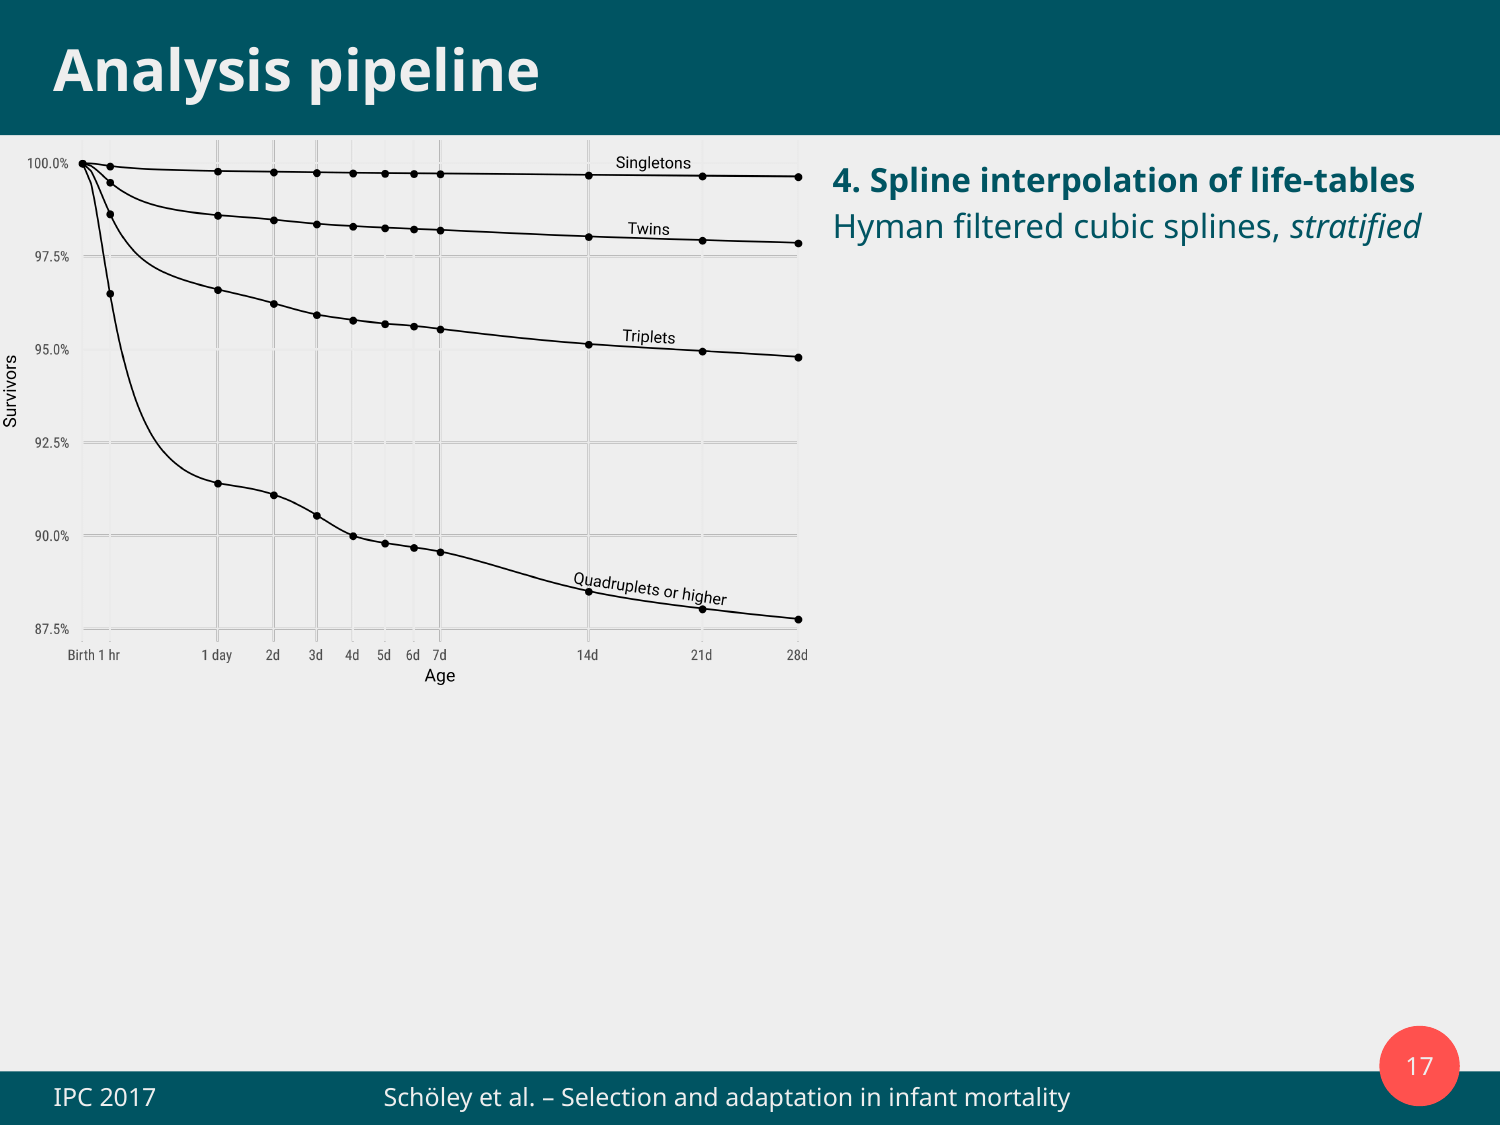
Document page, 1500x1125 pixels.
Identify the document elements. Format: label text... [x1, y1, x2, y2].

title Analysis pipeline [53, 0, 1447, 141]
picture [3, 140, 807, 685]
text_box 4. Spline interpolation of life-tables Hyman filtered cubic splines, stratified [817, 149, 1411, 253]
